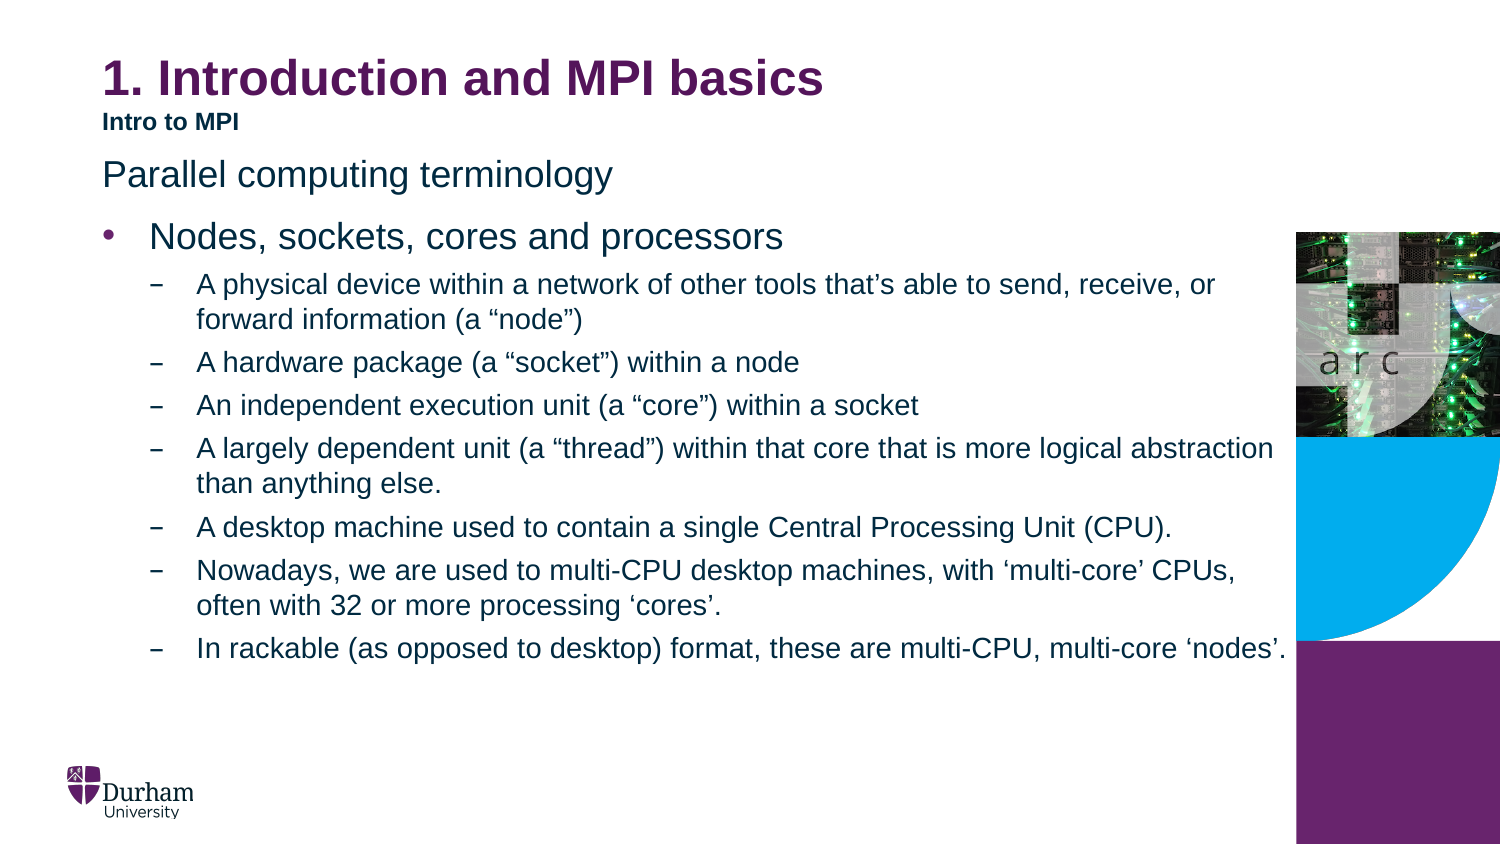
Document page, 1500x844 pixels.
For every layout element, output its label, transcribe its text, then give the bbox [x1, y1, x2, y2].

list Parallel computing terminology Nodes, sockets, cores and processors A physical device within a network of other tools that’s able to send, receive, or forward information (a “node”) A hardware package (a “socket”) within a node An independent execution unit (a “core”) within a socket A largely dependent unit (a “thread”) within that core that is more logical abstraction than anything else. A desktop machine used to contain a single Central Processing Unit (CPU). Nowadays, we are used to multi-CPU desktop machines, with ‘multi-core’ CPUs, often with 32 or more processing ‘cores’. In rackable (as opposed to desktop) format, these are multi-CPU, multi-core ‘nodes’. [101, 150, 1297, 488]
picture [67, 766, 193, 819]
picture [1332, 467, 1500, 640]
picture [1296, 232, 1500, 436]
text_box [1296, 640, 1500, 844]
title 1. Introduction and MPI basics Intro to MPI [101, 45, 1399, 187]
